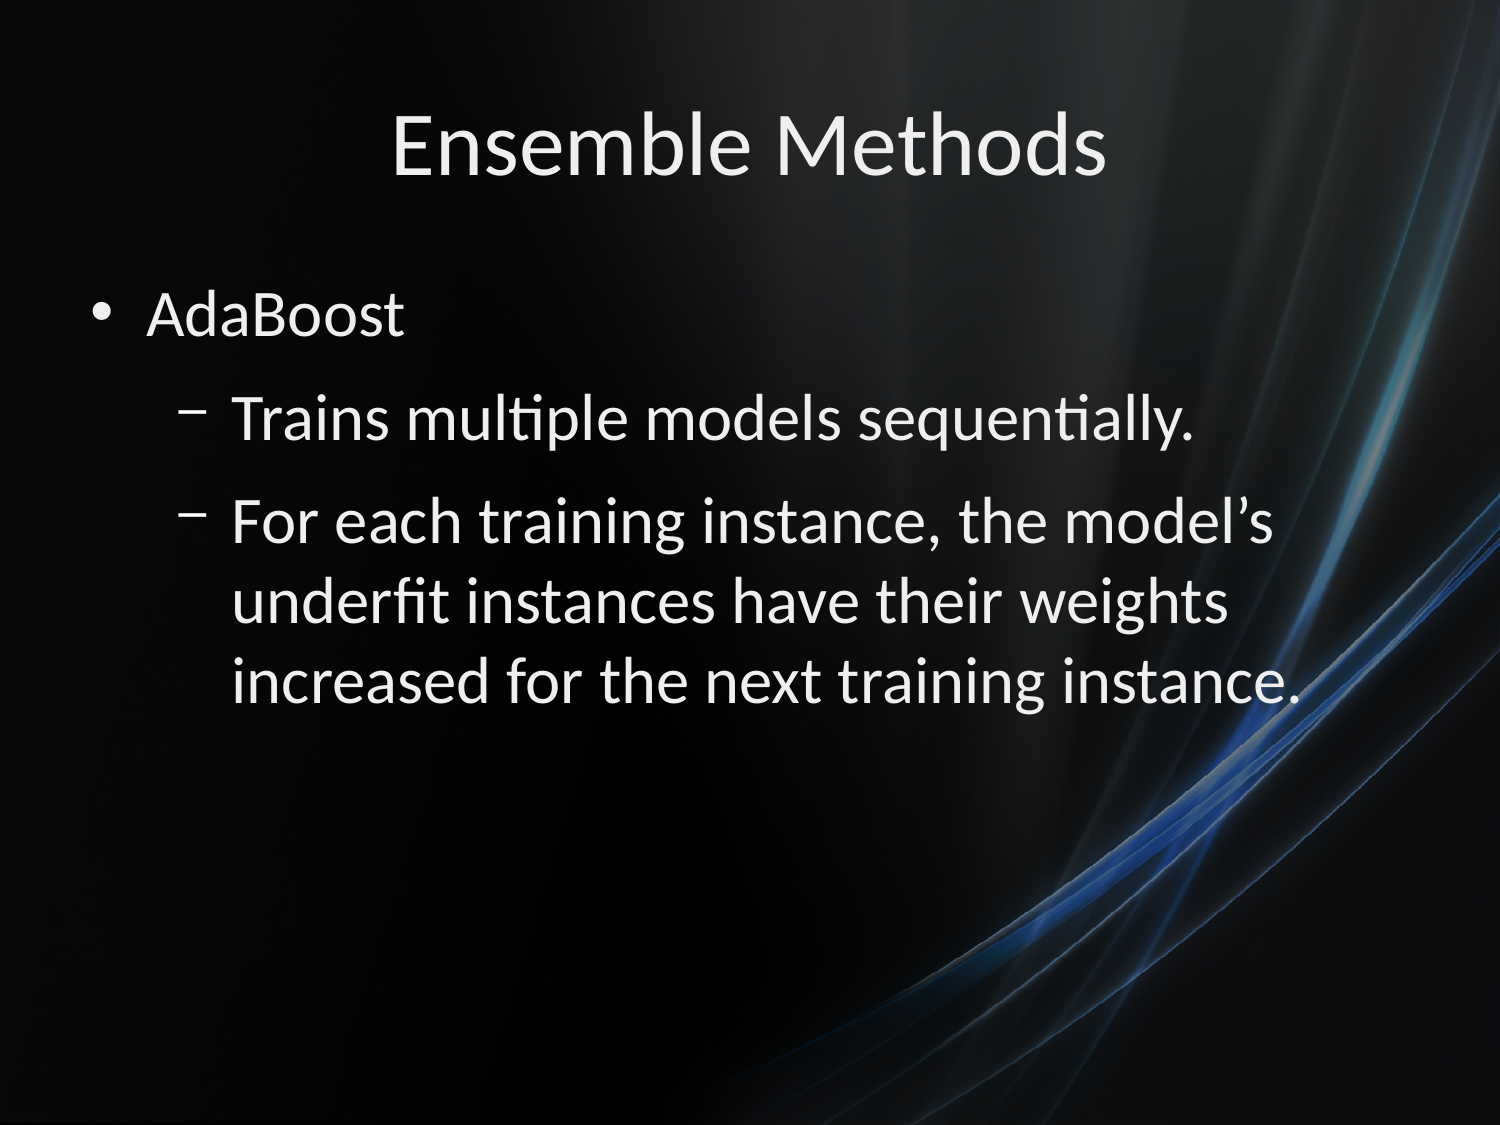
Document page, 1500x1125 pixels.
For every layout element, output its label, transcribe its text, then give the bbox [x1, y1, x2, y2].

list AdaBoost Trains multiple models sequentially. For each training instance, the model’s underfit instances have their weights increased for the next training instance. [75, 262, 1425, 1005]
picture [0, 0, 1500, 1125]
title Ensemble Methods [75, 45, 1425, 233]
